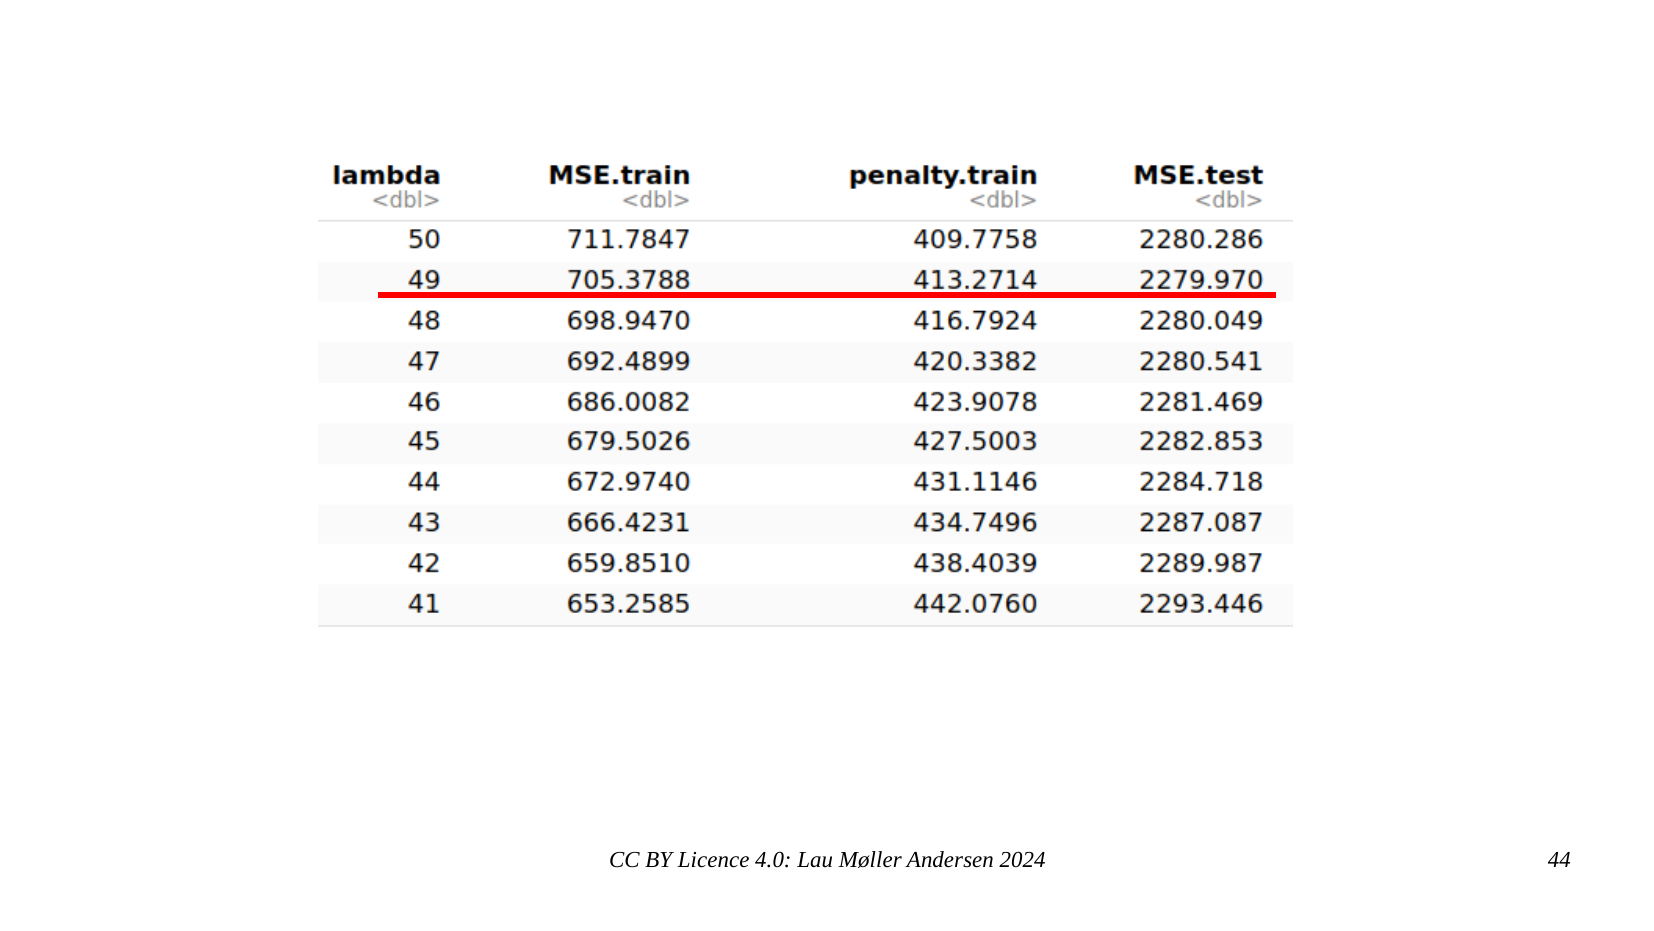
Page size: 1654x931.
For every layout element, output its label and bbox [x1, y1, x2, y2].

picture [318, 153, 1293, 638]
